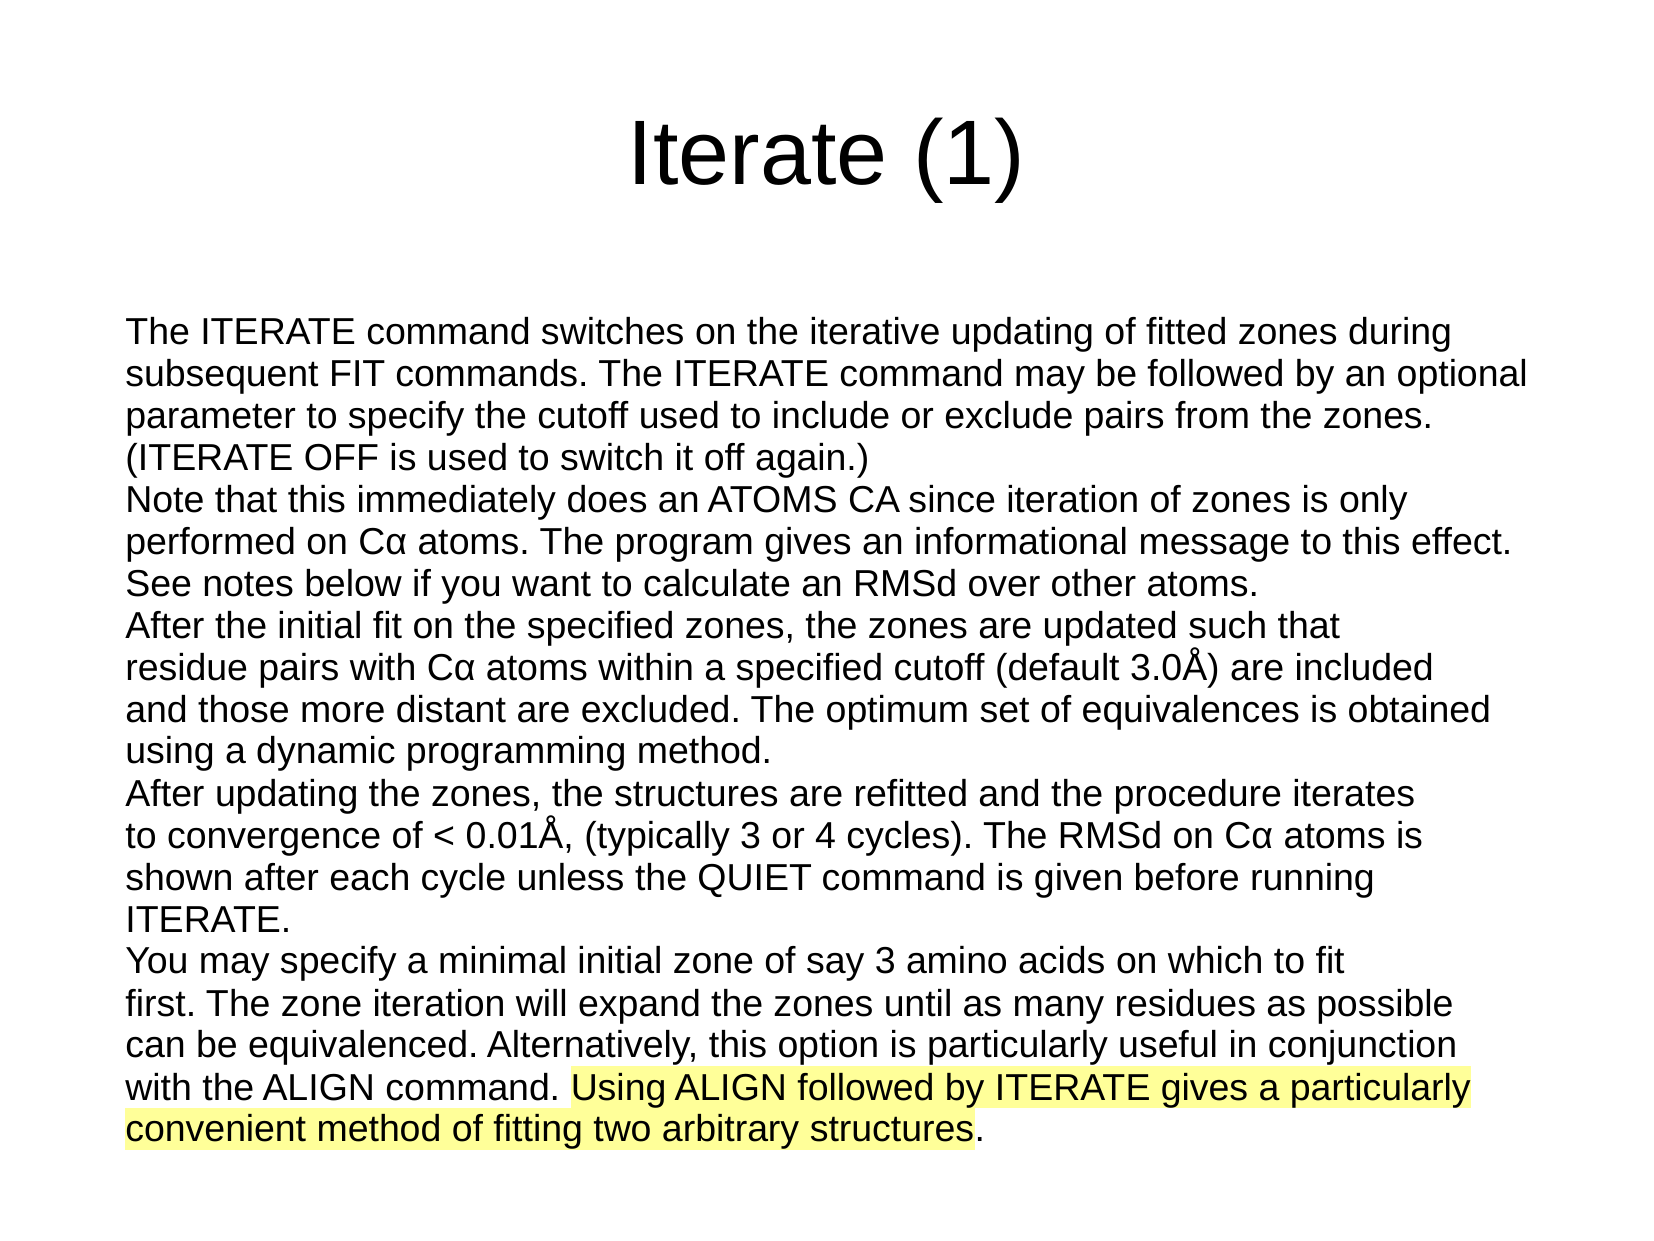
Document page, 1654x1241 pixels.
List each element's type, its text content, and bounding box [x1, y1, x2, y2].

text_box The ITERATE command switches on the iterative updating of fitted zones during subsequent FIT commands. The ITERATE command may be followed by an optional parameter to specify the cutoff used to include or exclude pairs from the zones. (ITERATE OFF is used to switch it off again.) Note that this immediately does an ATOMS CA since iteration of zones is only performed on Cα atoms. The program gives an informational message to this effect. See notes below if you want to calculate an RMSd over other atoms. After the initial fit on the specified zones, the zones are updated such that residue pairs with Cα atoms within a specified cutoff (default 3.0Å) are included and those more distant are excluded. The optimum set of equivalences is obtained using a dynamic programming method. After updating the zones, the structures are refitted and the procedure iterates to convergence of < 0.01Å, (typically 3 or 4 cycles). The RMSd on Cα atoms is shown after each cycle unless the QUIET command is given before running ITERATE. You may specify a minimal initial zone of say 3 amino acids on which to fit first. The zone iteration will expand the zones until as many residues as possible can be equivalenced. Alternatively, this option is particularly useful in conjunction with the ALIGN command. Using ALIGN followed by ITERATE gives a particularly convenient method of fitting two arbitrary structures. [110, 302, 1567, 1116]
title Iterate (1) [82, 49, 1571, 257]
